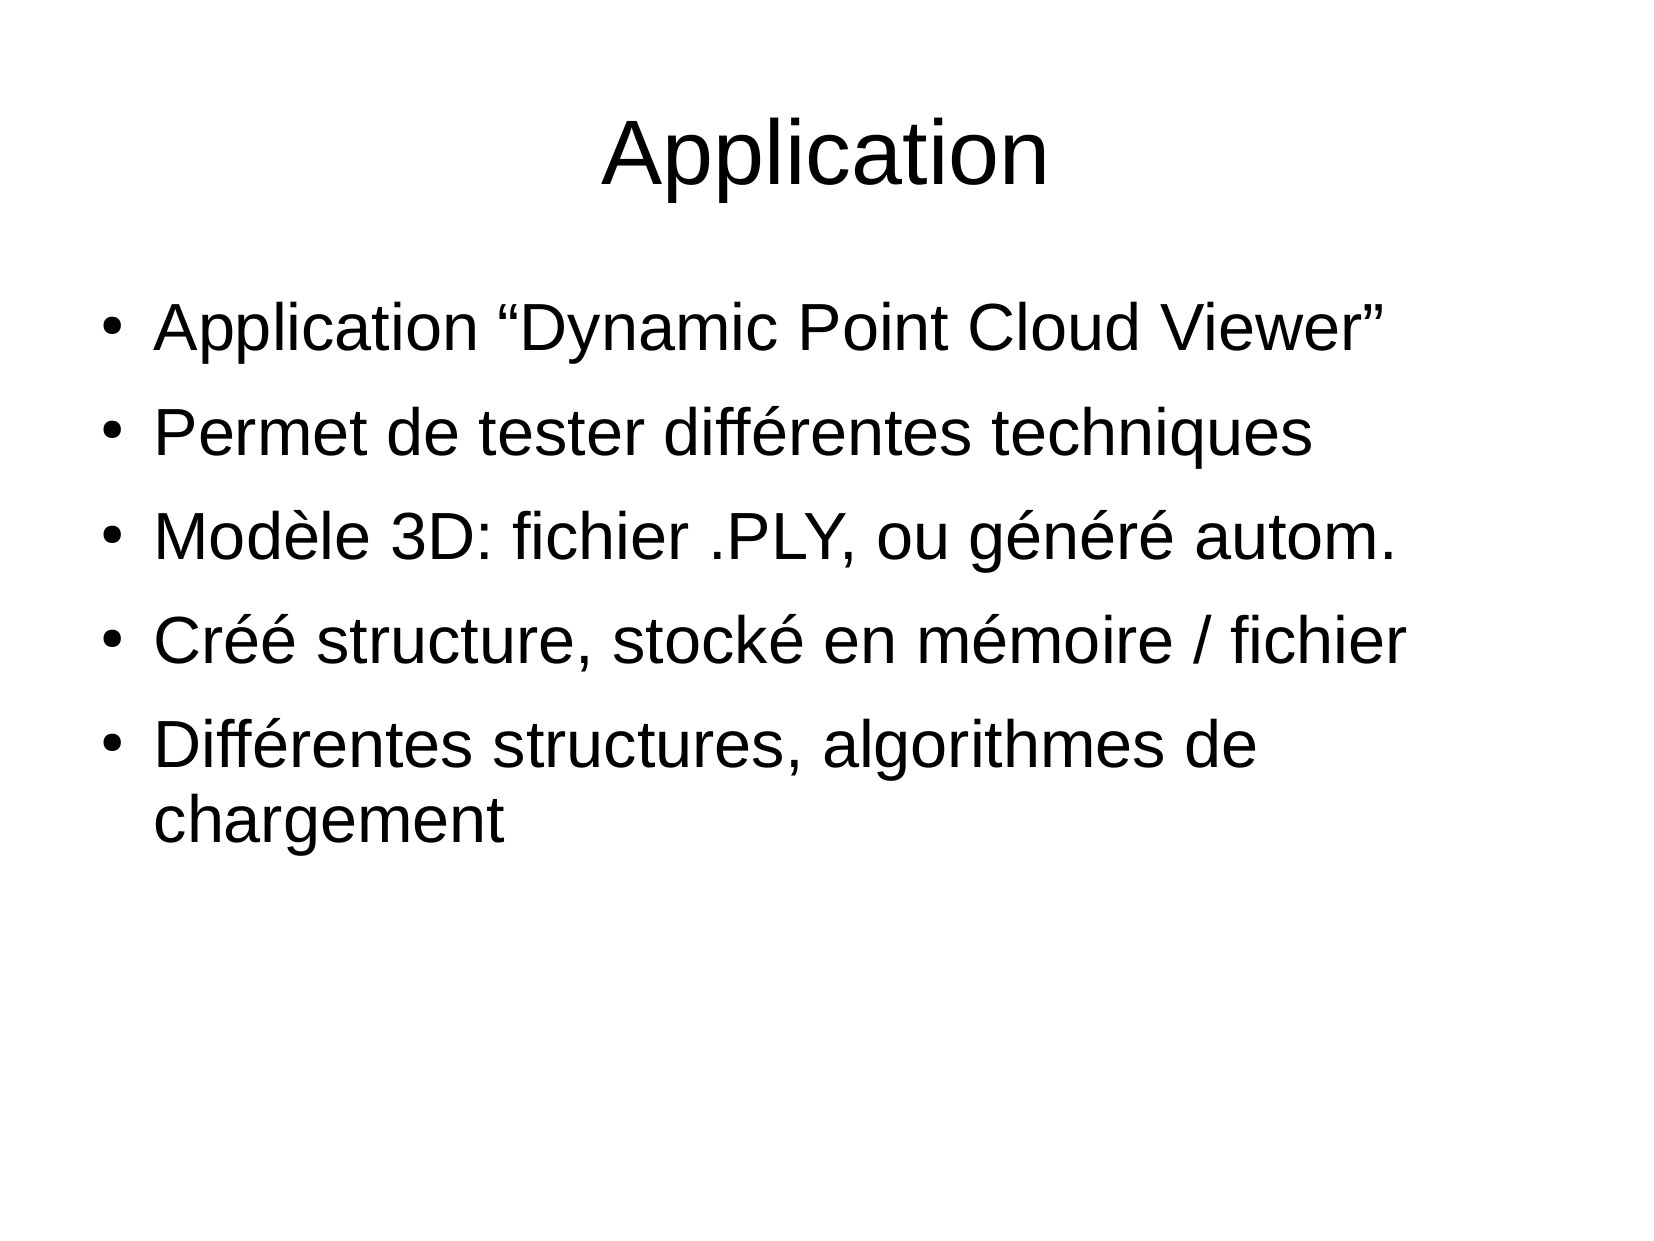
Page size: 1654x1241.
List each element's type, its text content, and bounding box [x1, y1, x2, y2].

list Application “Dynamic Point Cloud Viewer” Permet de tester différentes techniques Modèle 3D: fichier .PLY, ou généré autom. Créé structure, stocké en mémoire / fichier Différentes structures, algorithmes de chargement [82, 290, 1571, 1010]
title Application [82, 49, 1571, 257]
